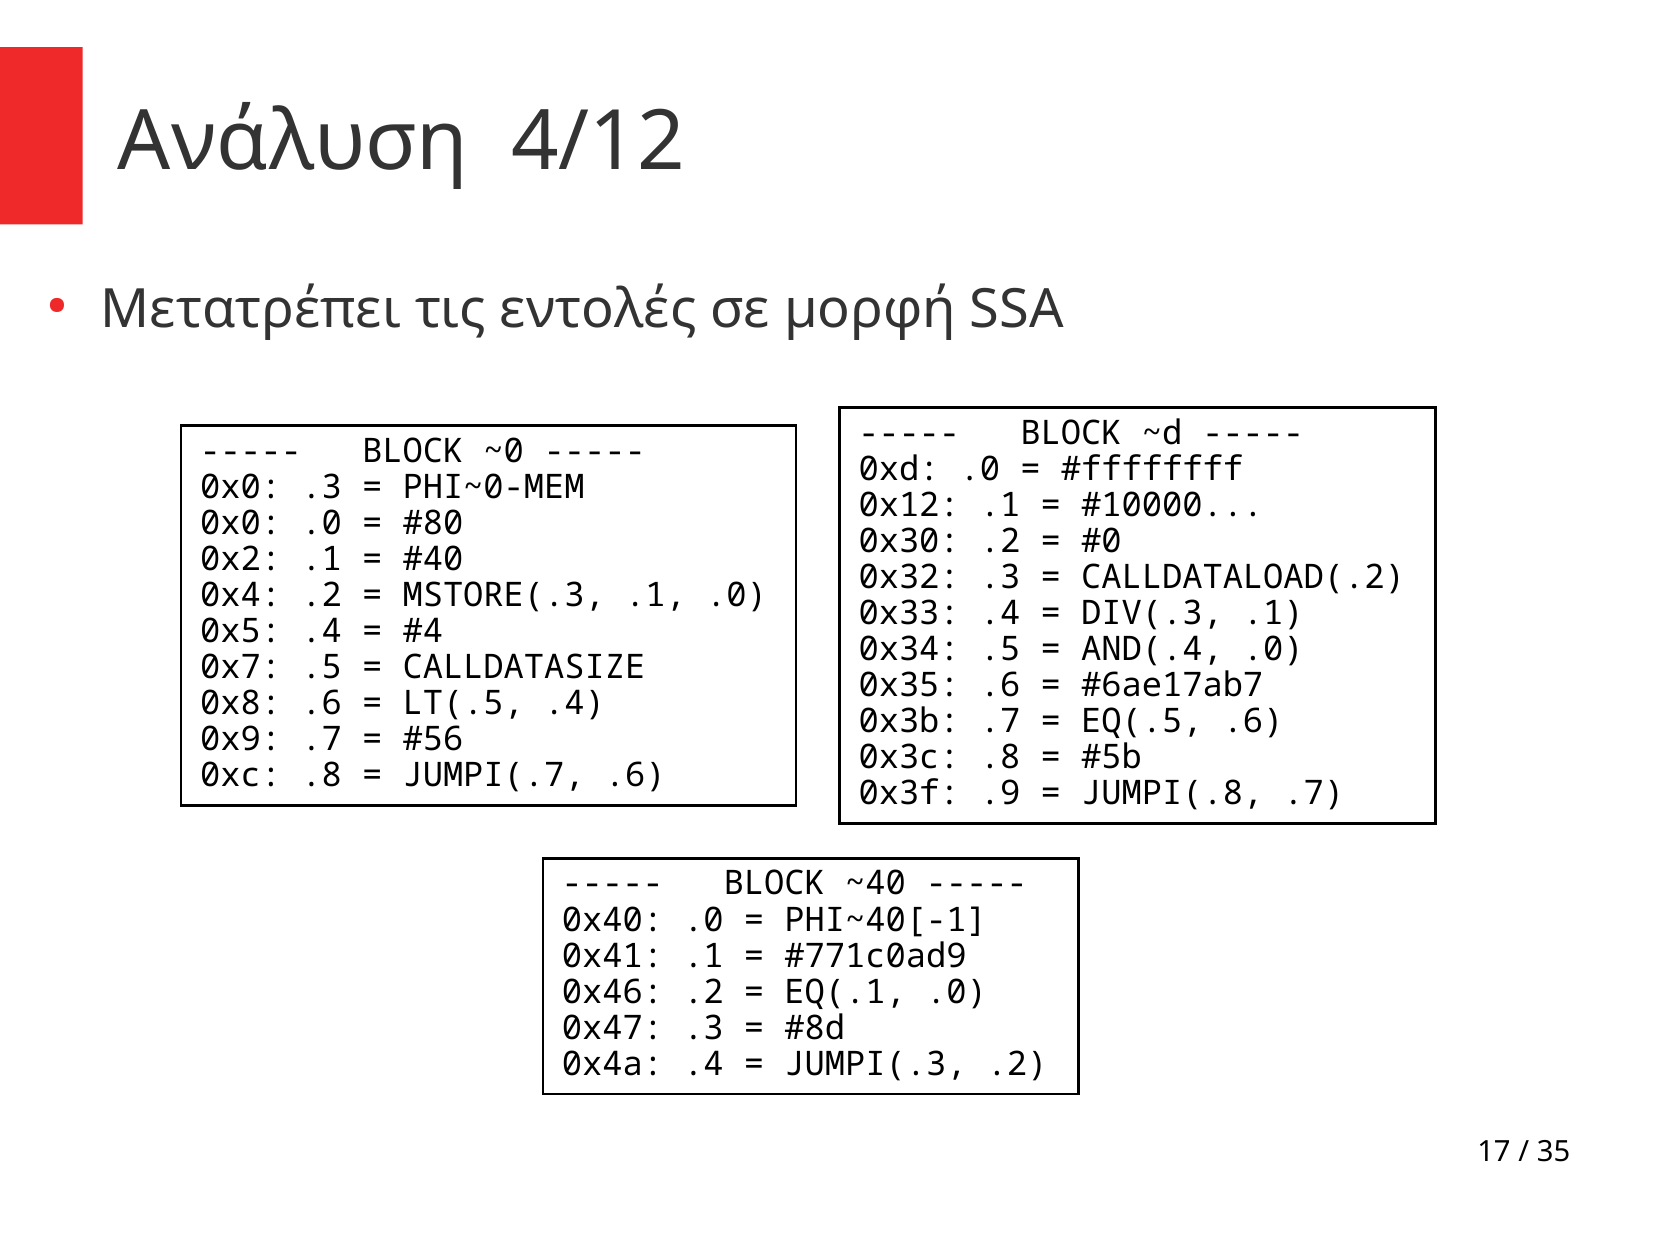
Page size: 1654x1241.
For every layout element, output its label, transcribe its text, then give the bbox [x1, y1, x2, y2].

picture [179, 406, 1437, 1096]
title Ανάλυση 4/12 [117, 33, 1571, 241]
list Μετατρέπει τις εντολές σε μορφή SSA [29, 270, 1620, 376]
